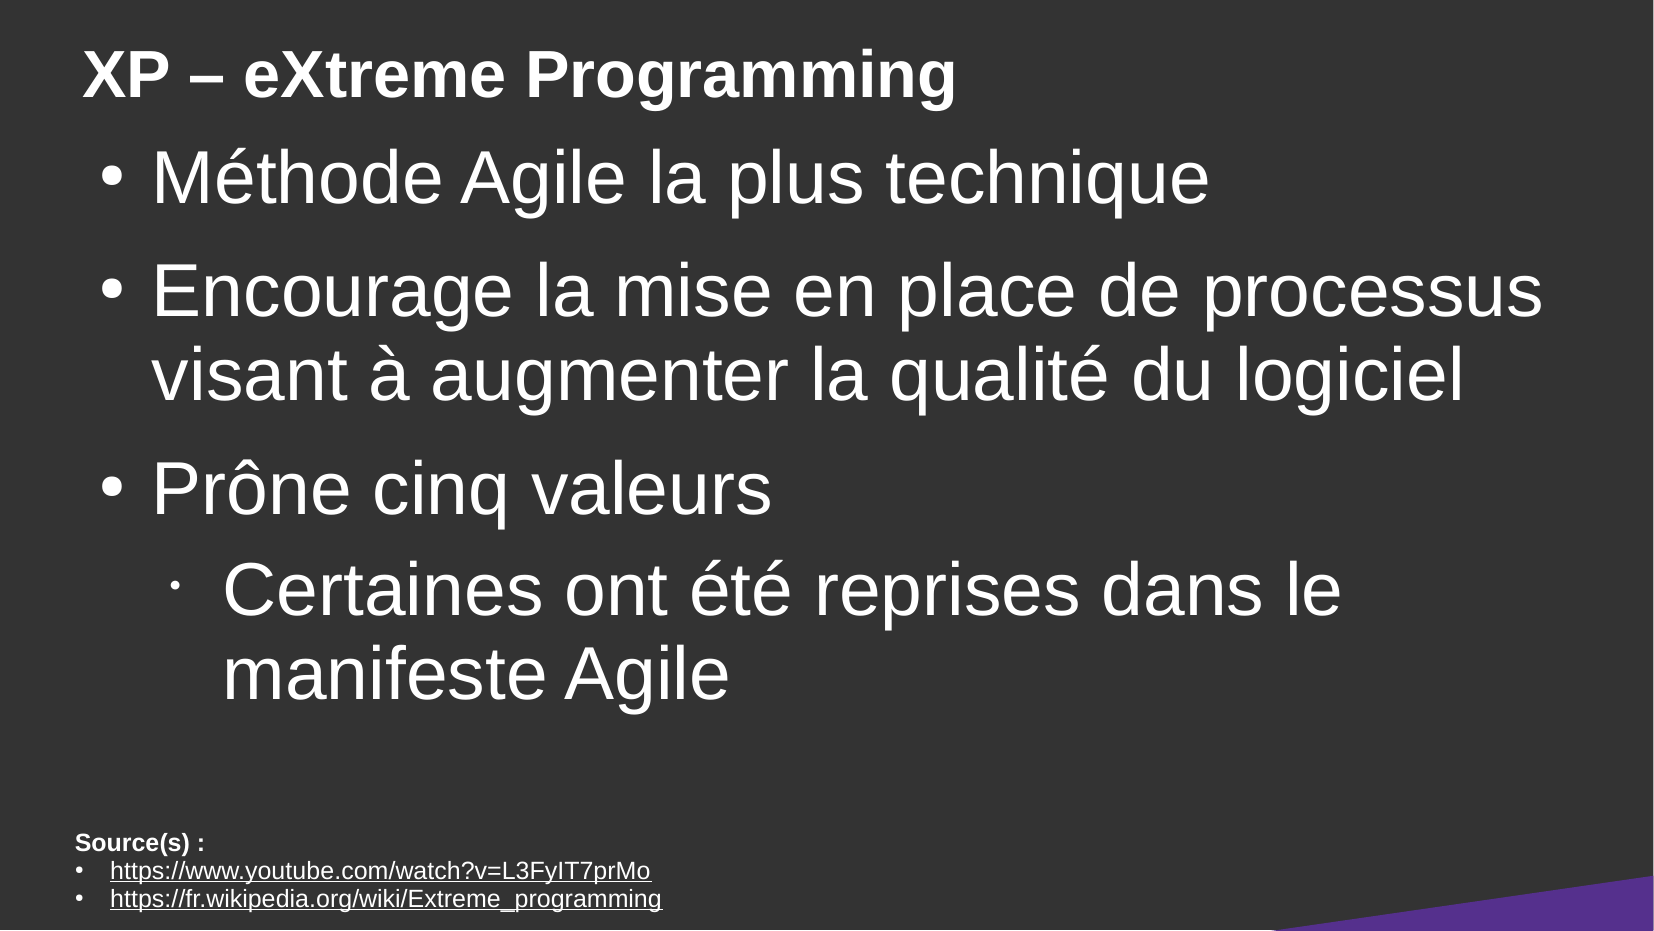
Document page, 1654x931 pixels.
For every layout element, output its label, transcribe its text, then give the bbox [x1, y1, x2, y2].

text_box Source(s) : https://www.youtube.com/watch?v=L3FyIT7prMo https://fr.wikipedia.org/wiki/Extreme_programming [60, 821, 1546, 921]
text_box [1270, 875, 1654, 931]
list Méthode Agile la plus technique Encourage la mise en place de processus visant à augmenter la qualité du logiciel Prône cinq valeurs Certaines ont été reprises dans le manifeste Agile [80, 135, 1620, 777]
title XP – eXtreme Programming [82, 37, 1571, 122]
